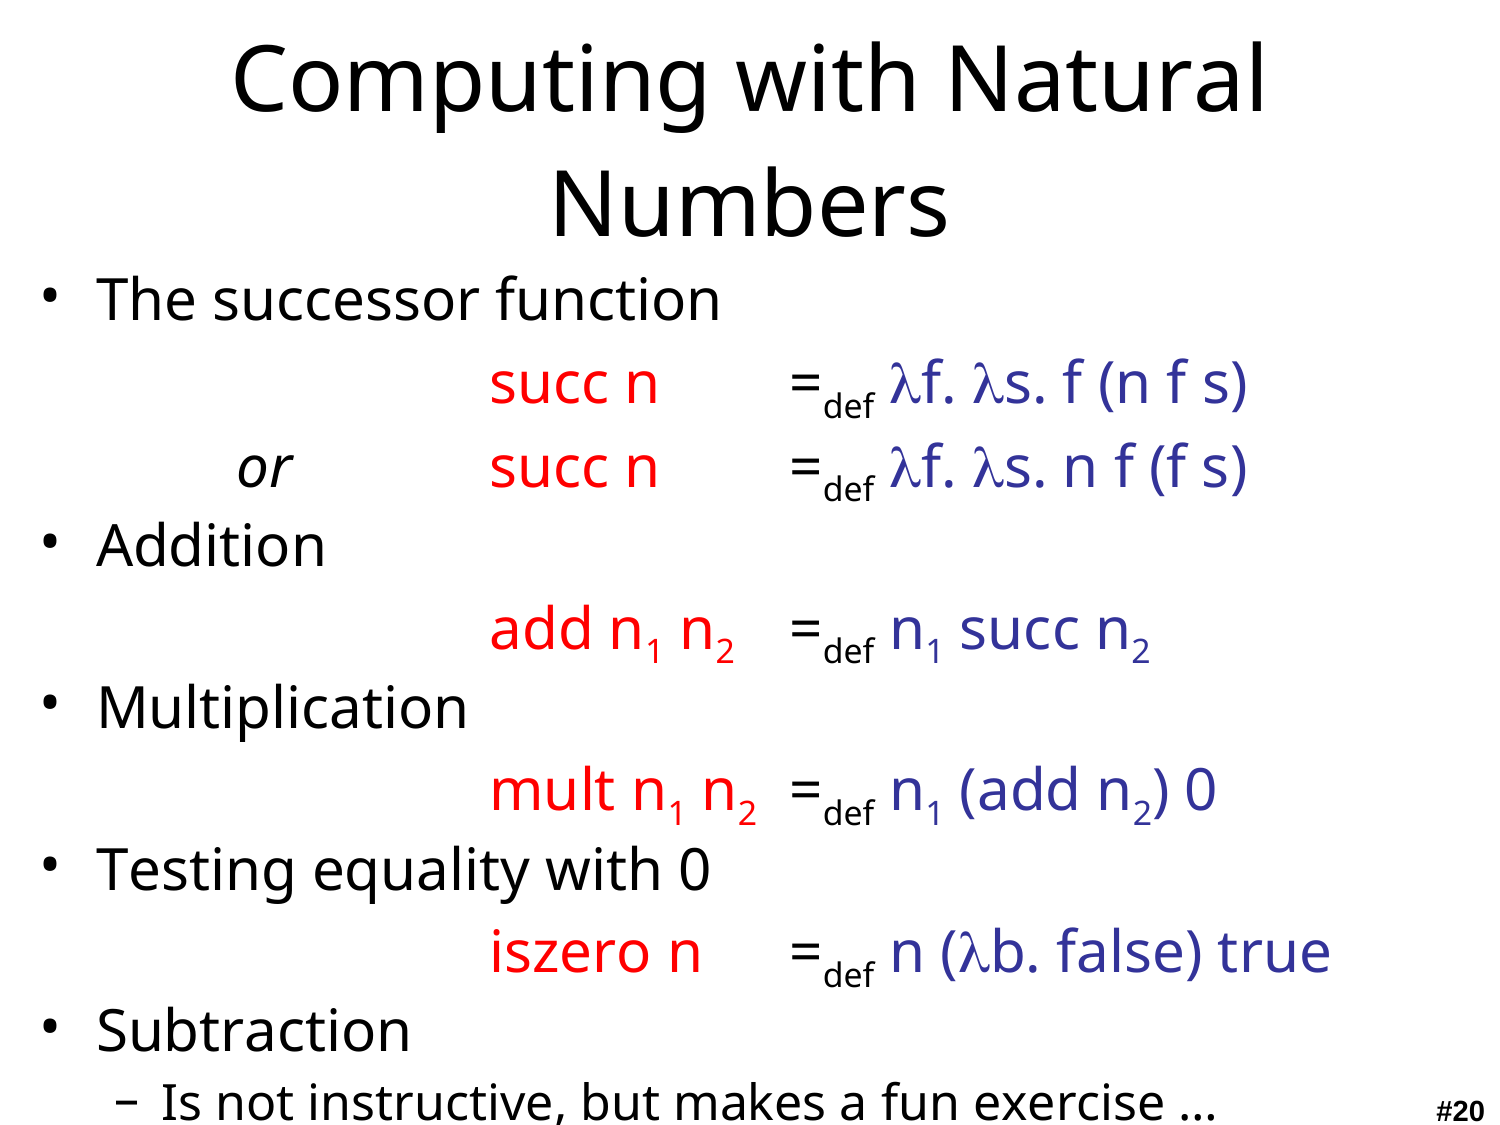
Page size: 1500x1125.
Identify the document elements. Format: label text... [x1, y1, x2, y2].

title Computing with Natural Numbers [24, 45, 1476, 233]
list The successor function succ n =def f. s. f (n f s) or succ n =def f. s. n f (f s) Addition add n1 n2 =def n1 succ n2 Multiplication mult n1 n2 =def n1 (add n2) 0 Testing equality with 0 iszero n =def n (b. false) true Subtraction Is not instructive, but makes a fun exercise … [24, 262, 1476, 1101]
